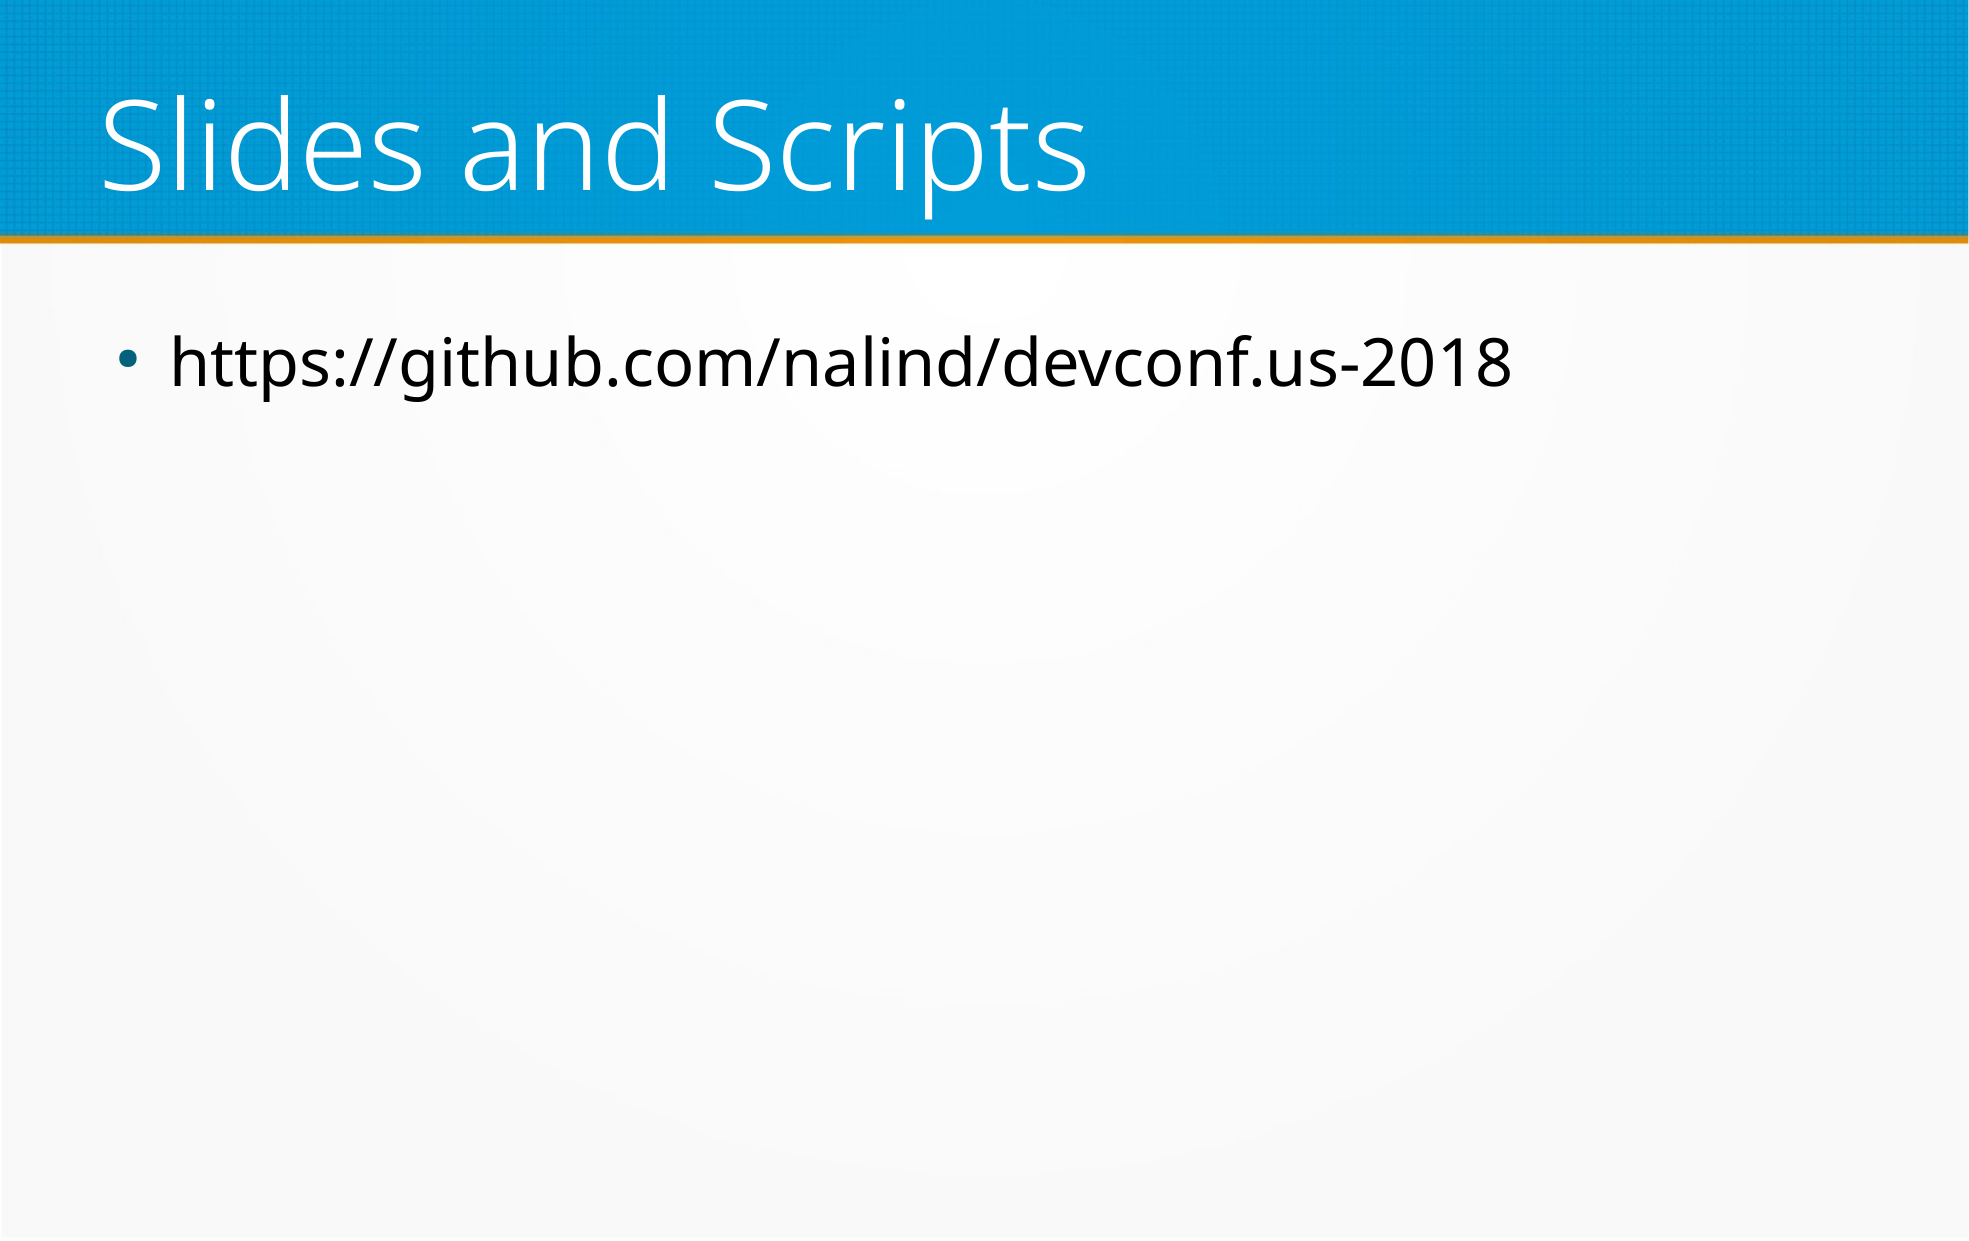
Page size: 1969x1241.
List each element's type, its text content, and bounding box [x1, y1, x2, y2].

picture [0, 233, 1969, 1241]
list https://github.com/nalind/devconf.us-2018 [98, 315, 1861, 1081]
title Slides and Scripts [98, 19, 1870, 227]
